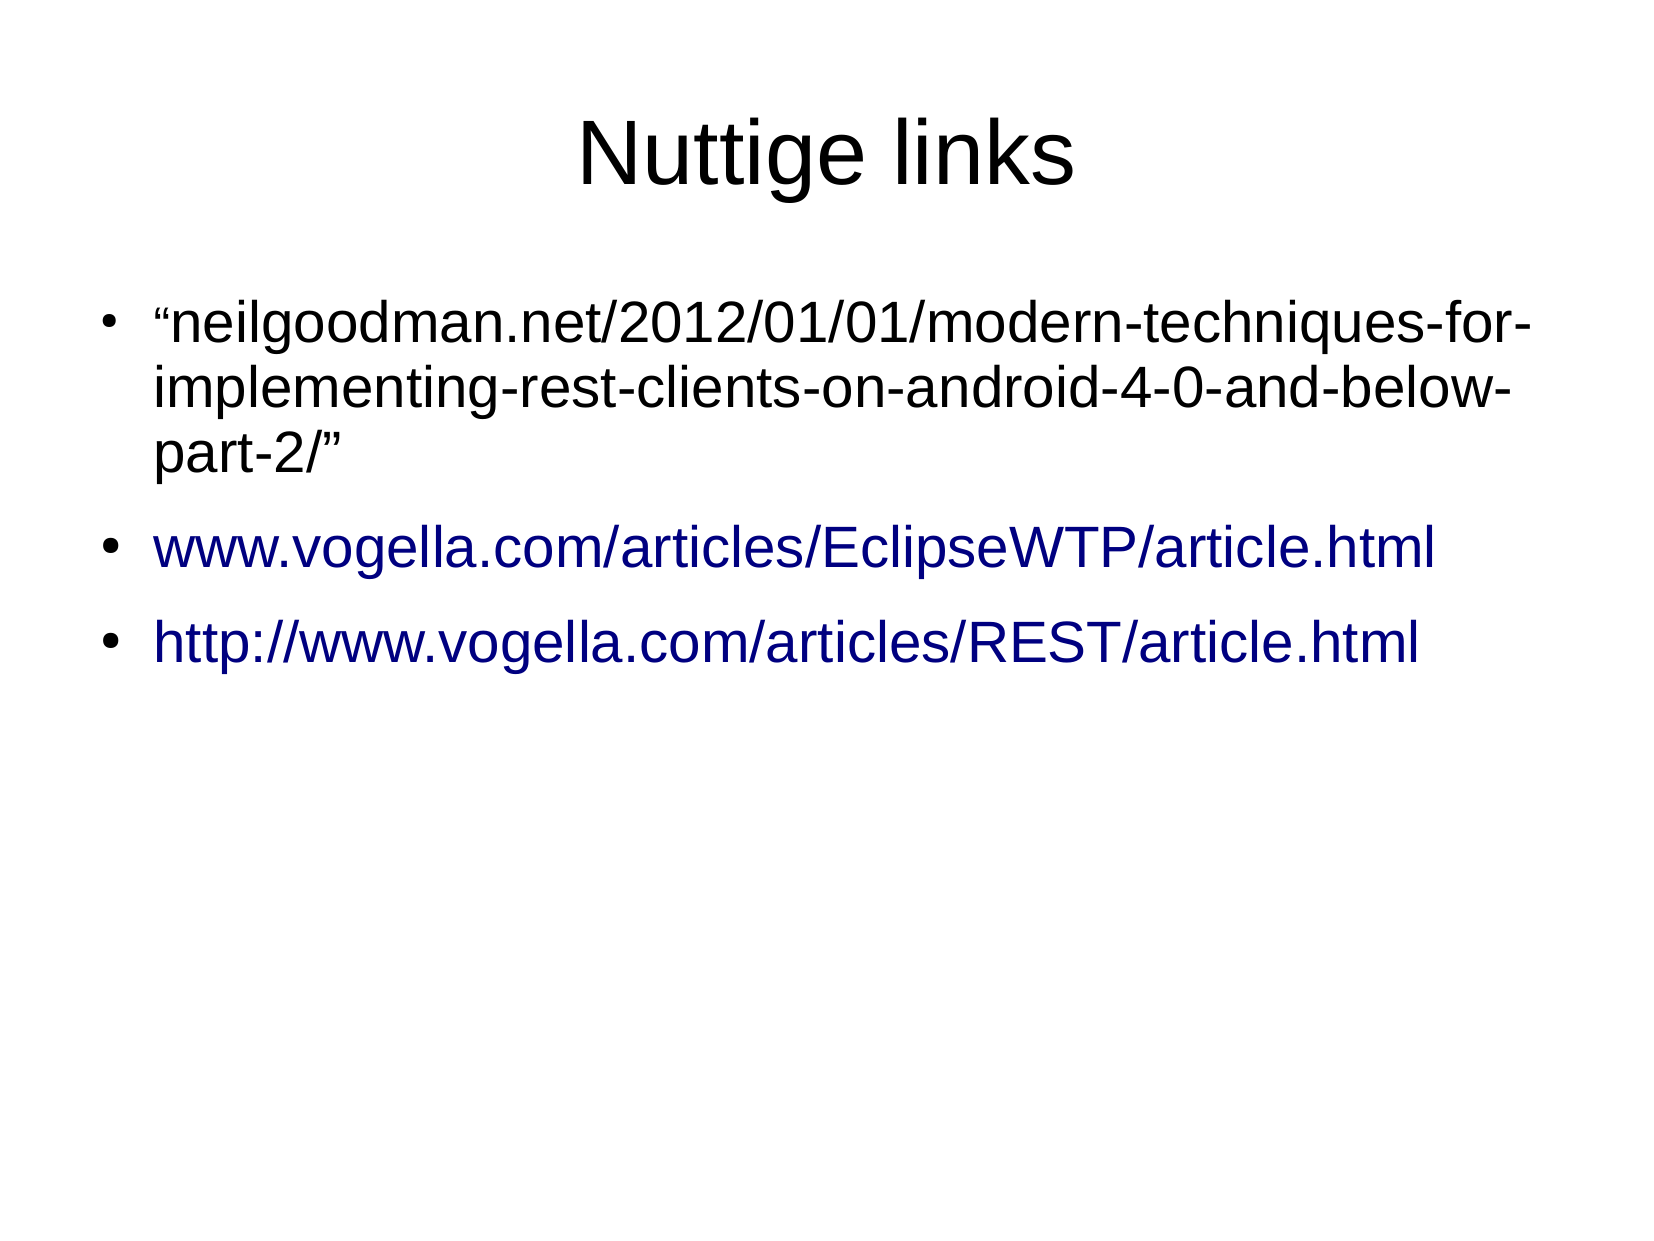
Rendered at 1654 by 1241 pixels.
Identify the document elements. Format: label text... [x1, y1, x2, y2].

list “neilgoodman.net/2012/01/01/modern-techniques-for-implementing-rest-clients-on-android-4-0-and-below-part-2/” www.vogella.com/articles/EclipseWTP/article.html http://www.vogella.com/articles/REST/article.html [82, 290, 1538, 1010]
title Nuttige links [82, 49, 1571, 257]
